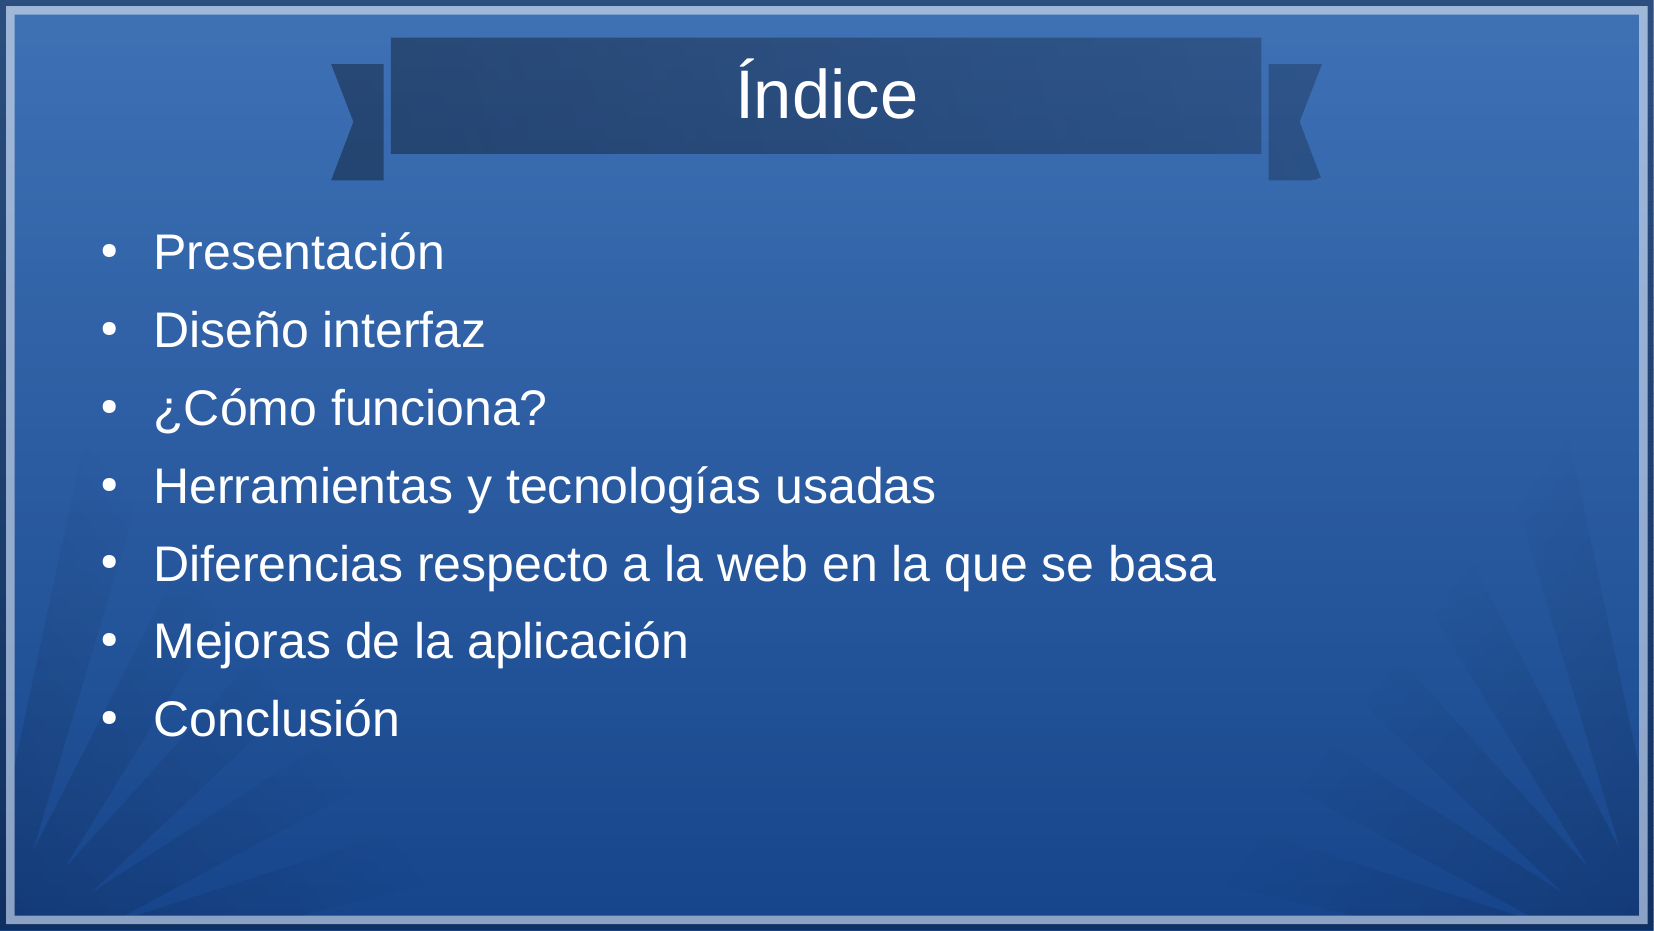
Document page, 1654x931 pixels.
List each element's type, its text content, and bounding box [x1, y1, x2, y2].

title Índice [389, 35, 1264, 154]
list Presentación Diseño interfaz ¿Cómo funciona? Herramientas y tecnologías usadas Diferencias respecto a la web en la que se basa Mejoras de la aplicación Conclusión [82, 224, 1571, 848]
